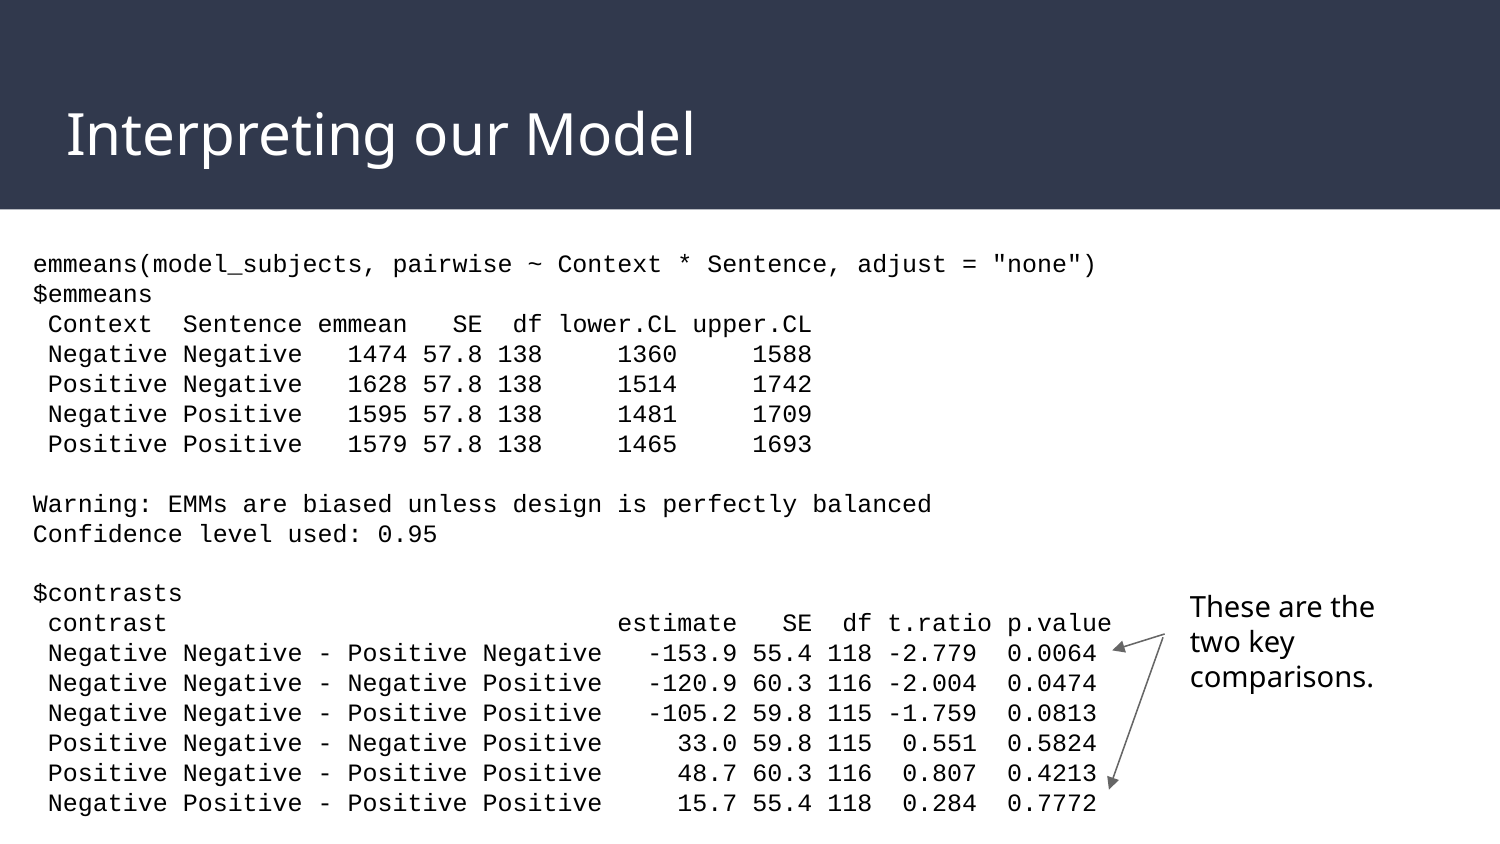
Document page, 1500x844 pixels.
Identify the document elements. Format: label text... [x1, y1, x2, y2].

text_box These are the two key comparisons. [1174, 573, 1449, 800]
text_box emmeans(model_subjects, pairwise ~ Context * Sentence, adjust = "none") $emmeans Context Sentence emmean SE df lower.CL upper.CL Negative Negative 1474 57.8 138 1360 1588 Positive Negative 1628 57.8 138 1514 1742 Negative Positive 1595 57.8 138 1481 1709 Positive Positive 1579 57.8 138 1465 1693 Warning: EMMs are biased unless design is perfectly balanced Confidence level used: 0.95 $contrasts contrast estimate SE df t.ratio p.value Negative Negative - Positive Negative -153.9 55.4 118 -2.779 0.0064 Negative Negative - Negative Positive -120.9 60.3 116 -2.004 0.0474 Negative Negative - Positive Positive -105.2 59.8 115 -1.759 0.0813 Positive Negative - Negative Positive 33.0 59.8 115 0.551 0.5824 Positive Negative - Positive Positive 48.7 60.3 116 0.807 0.4213 Negative Positive - Positive Positive 15.7 55.4 118 0.284 0.7772 [17, 232, 1481, 831]
title Interpreting our Model [51, 82, 1449, 185]
